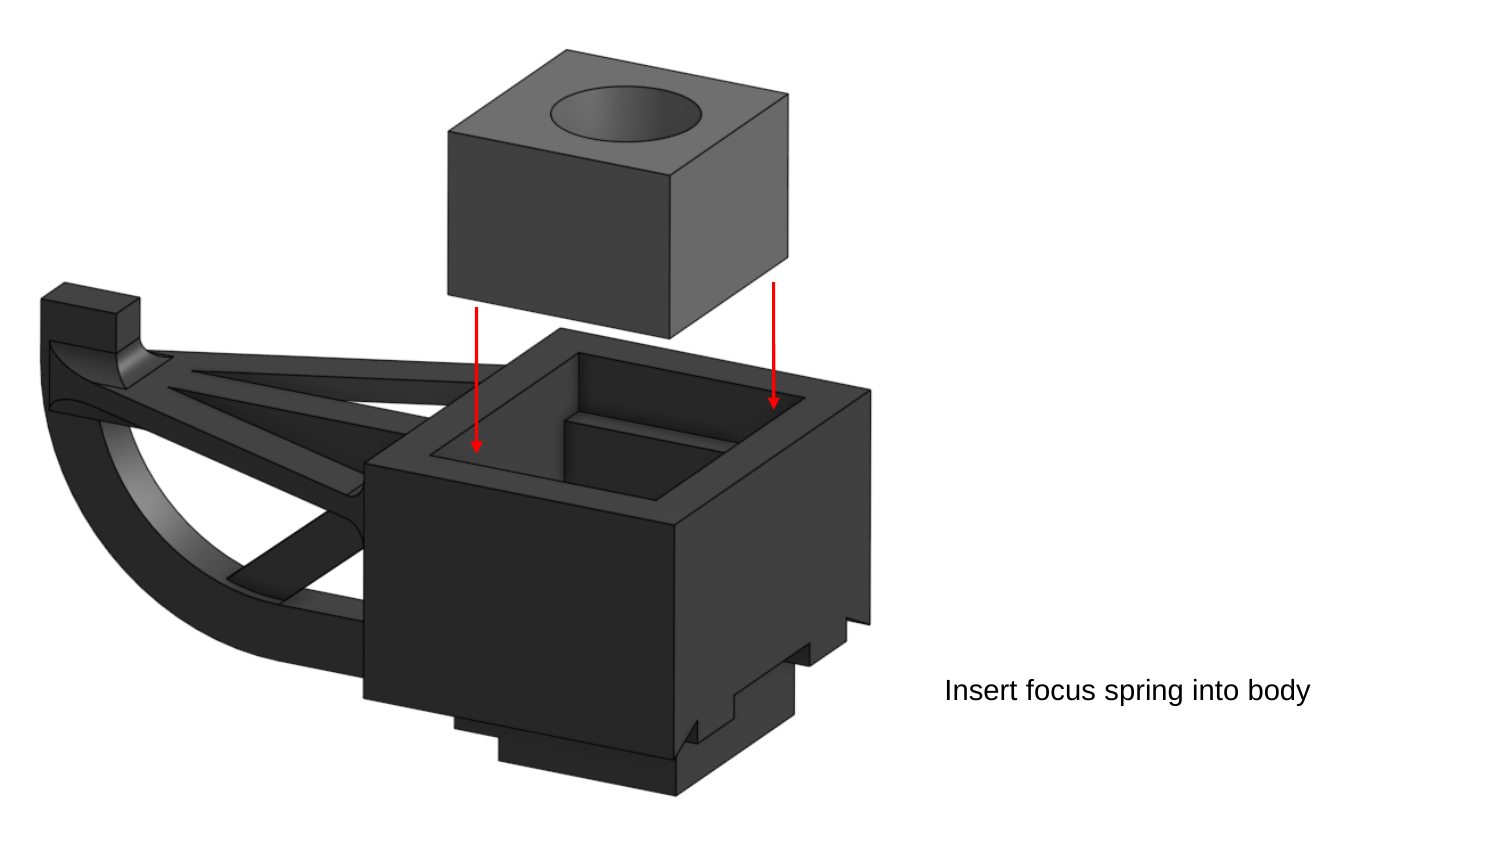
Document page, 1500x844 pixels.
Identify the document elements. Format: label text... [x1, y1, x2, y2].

text_box Insert focus spring into body [929, 655, 1418, 722]
picture [24, 24, 902, 819]
